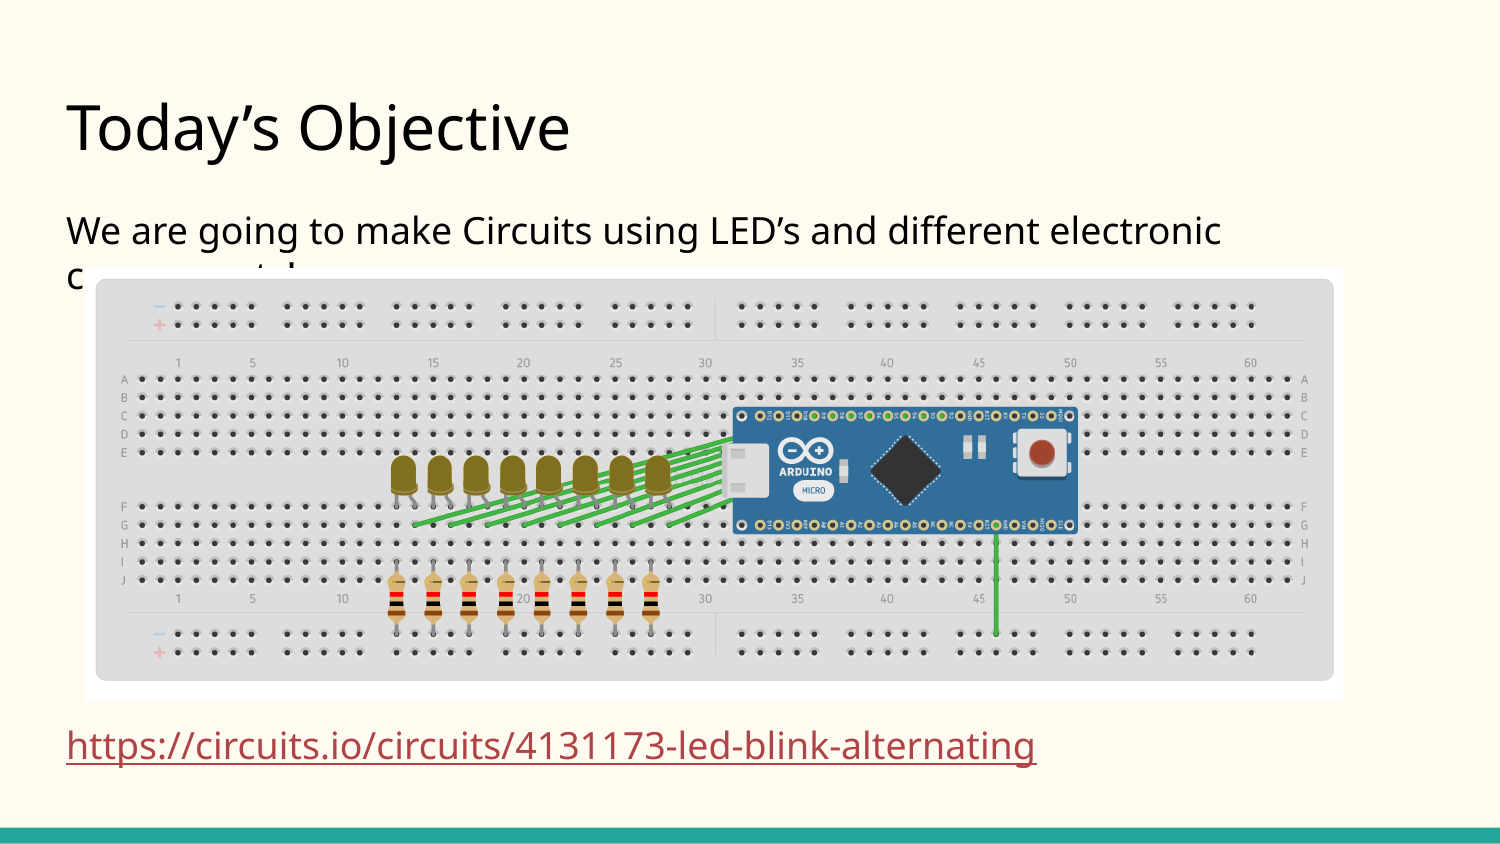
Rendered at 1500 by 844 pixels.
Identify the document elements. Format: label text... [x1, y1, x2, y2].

list We are going to make Circuits using LED’s and different electronic components! https://circuits.io/circuits/4131173-led-blink-alternating [51, 192, 1449, 750]
title Today’s Objective [51, 72, 1449, 174]
picture [85, 268, 1343, 700]
